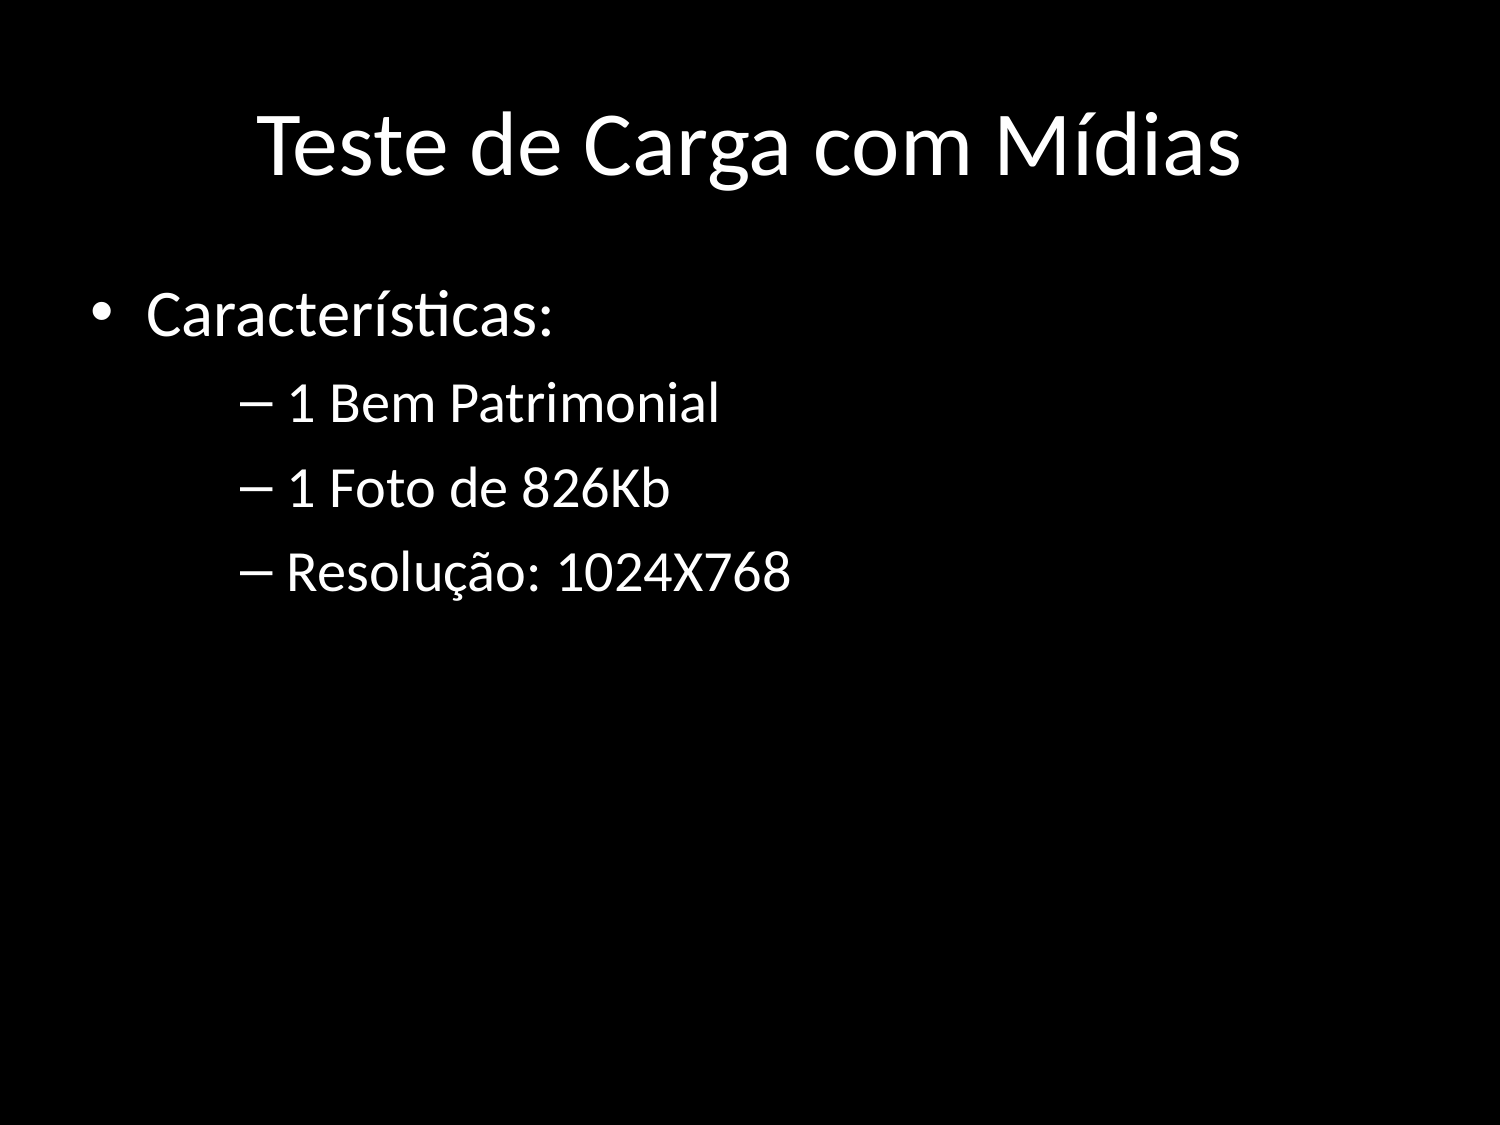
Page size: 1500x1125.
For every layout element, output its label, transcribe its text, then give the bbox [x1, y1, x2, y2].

title Teste de Carga com Mídias [75, 45, 1426, 233]
list Características: 1 Bem Patrimonial 1 Foto de 826Kb Resolução: 1024X768 [75, 262, 1426, 1005]
